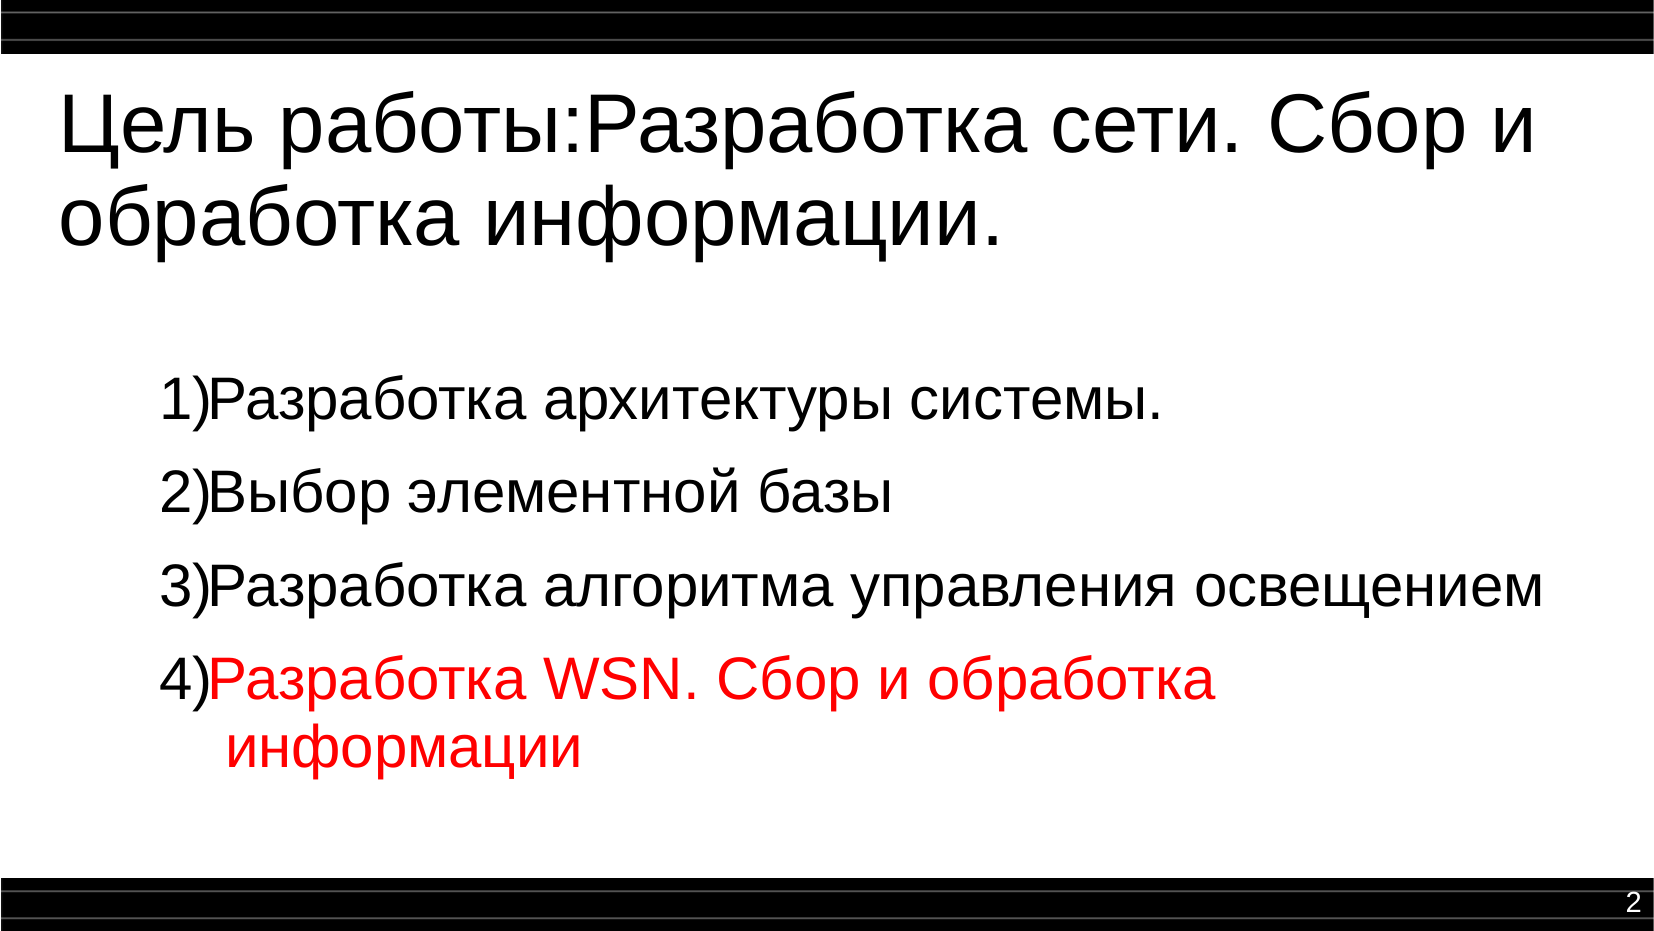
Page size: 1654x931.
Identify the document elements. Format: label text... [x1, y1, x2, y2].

picture [1, 0, 1654, 54]
picture [1, 878, 1654, 931]
list Разработка архитектуры системы. Выбор элементной базы Разработка алгоритма управления освещением Разработка WSN. Сбор и обработка информации [59, 271, 1548, 851]
title Цель работы:Разработка сети. Сбор и обработка информации. [59, 77, 1548, 264]
